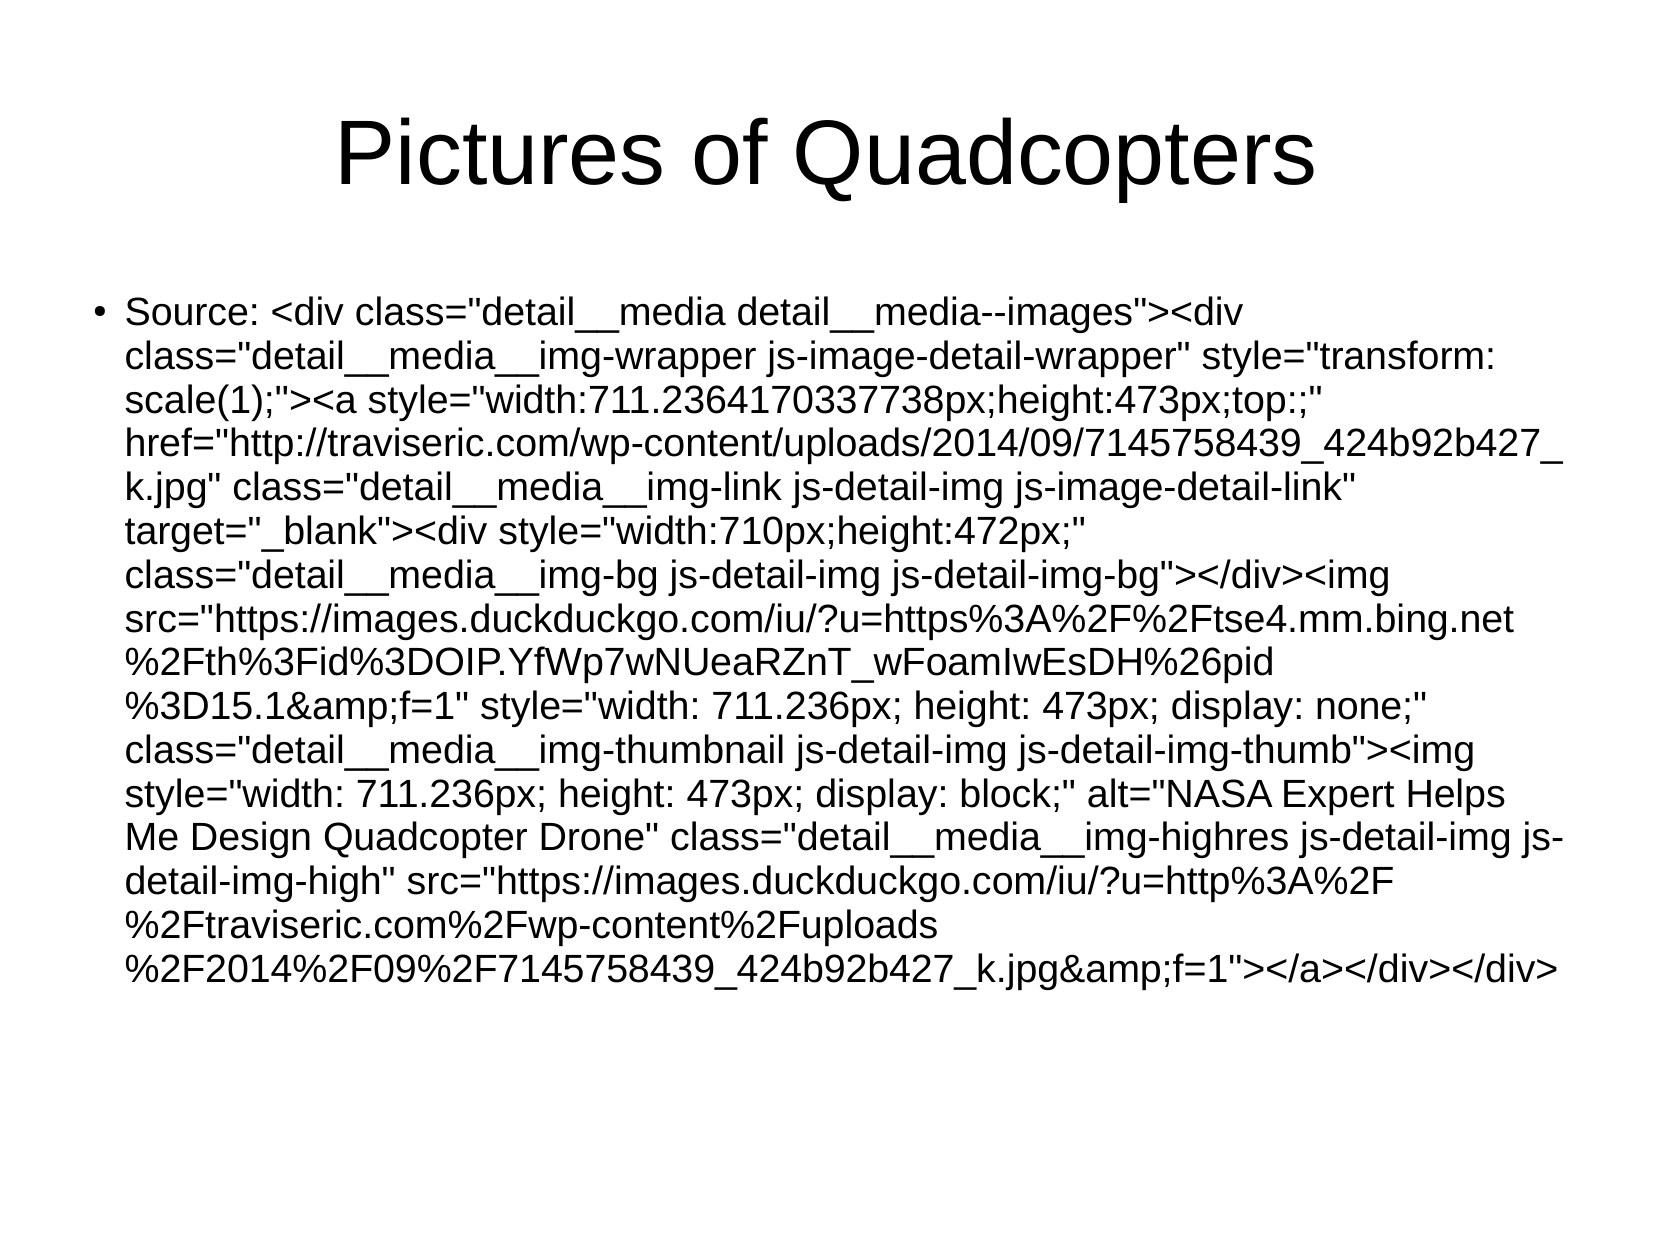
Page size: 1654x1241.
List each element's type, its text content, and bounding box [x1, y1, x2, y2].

list Source: <div class="detail__media detail__media--images"><div class="detail__media__img-wrapper js-image-detail-wrapper" style="transform: scale(1);"><a style="width:711.2364170337738px;height:473px;top:;" href="http://traviseric.com/wp-content/uploads/2014/09/7145758439_424b92b427_k.jpg" class="detail__media__img-link js-detail-img js-image-detail-link" target="_blank"><div style="width:710px;height:472px;" class="detail__media__img-bg js-detail-img js-detail-img-bg"></div><img src="https://images.duckduckgo.com/iu/?u=https%3A%2F%2Ftse4.mm.bing.net%2Fth%3Fid%3DOIP.YfWp7wNUeaRZnT_wFoamIwEsDH%26pid%3D15.1&amp;f=1" style="width: 711.236px; height: 473px; display: none;" class="detail__media__img-thumbnail js-detail-img js-detail-img-thumb"><img style="width: 711.236px; height: 473px; display: block;" alt="NASA Expert Helps Me Design Quadcopter Drone" class="detail__media__img-highres js-detail-img js-detail-img-high" src="https://images.duckduckgo.com/iu/?u=http%3A%2F%2Ftraviseric.com%2Fwp-content%2Fuploads%2F2014%2F09%2F7145758439_424b92b427_k.jpg&amp;f=1"></a></div></div> [82, 290, 1571, 1010]
title Pictures of Quadcopters [82, 49, 1571, 257]
